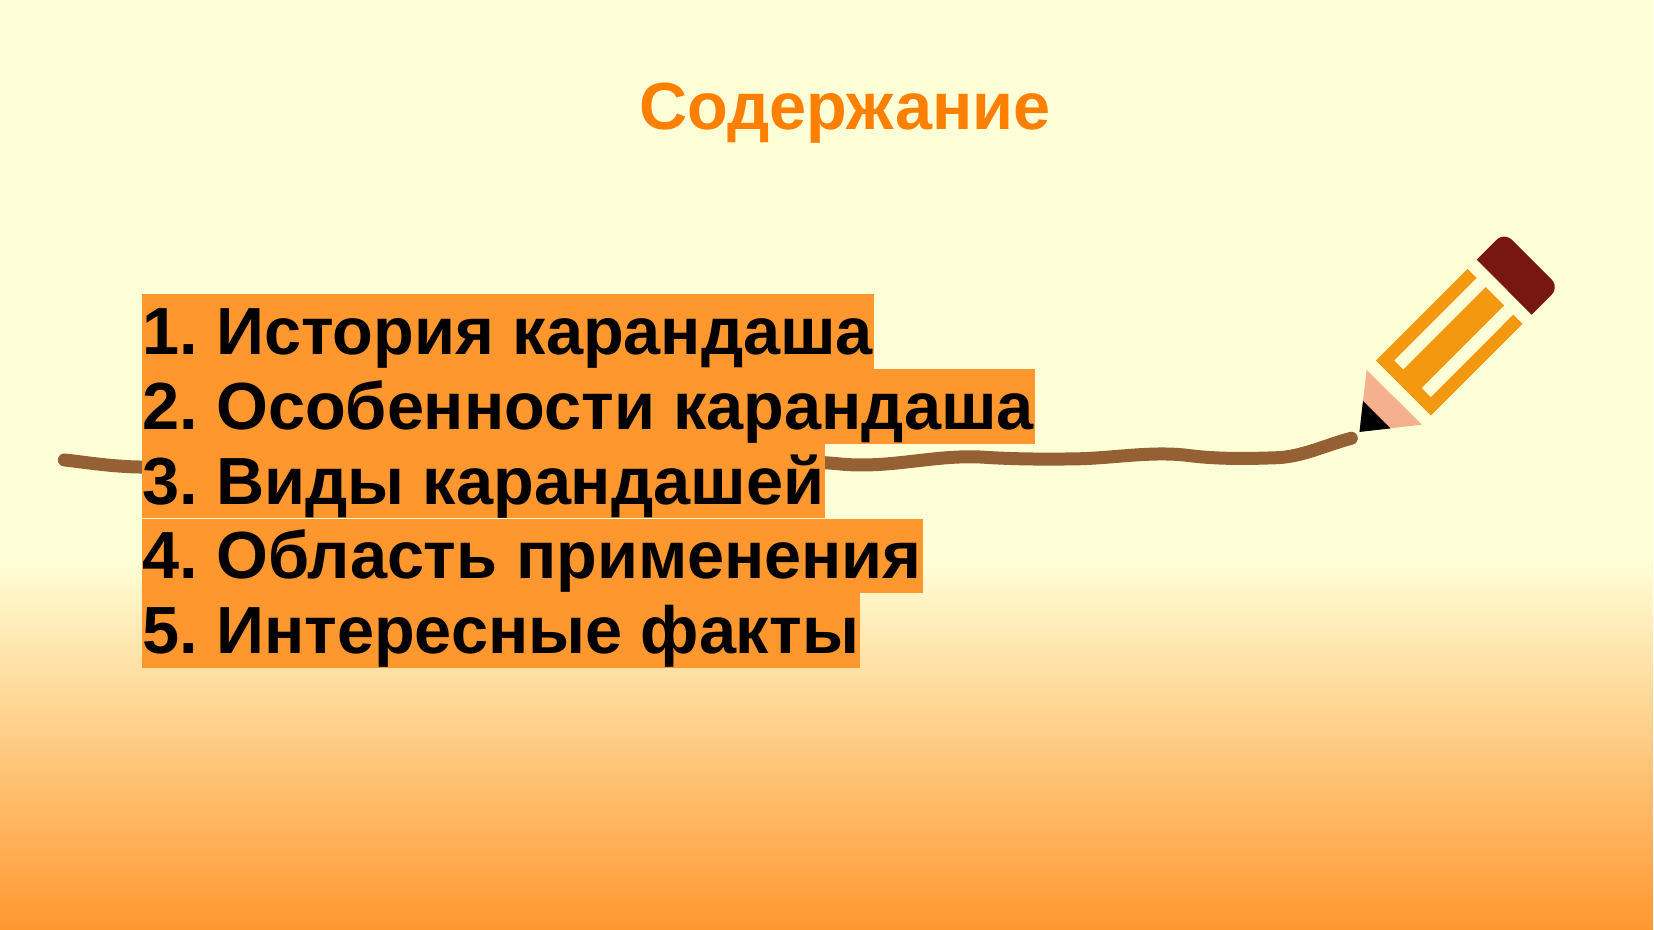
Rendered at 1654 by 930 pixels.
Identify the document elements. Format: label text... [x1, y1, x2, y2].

text_box 1. История карандаша 2. Особенности карандаша 3. Виды карандашей 4. Область применения 5. Интересные факты [127, 286, 1388, 638]
title Содержание [225, 25, 1465, 188]
